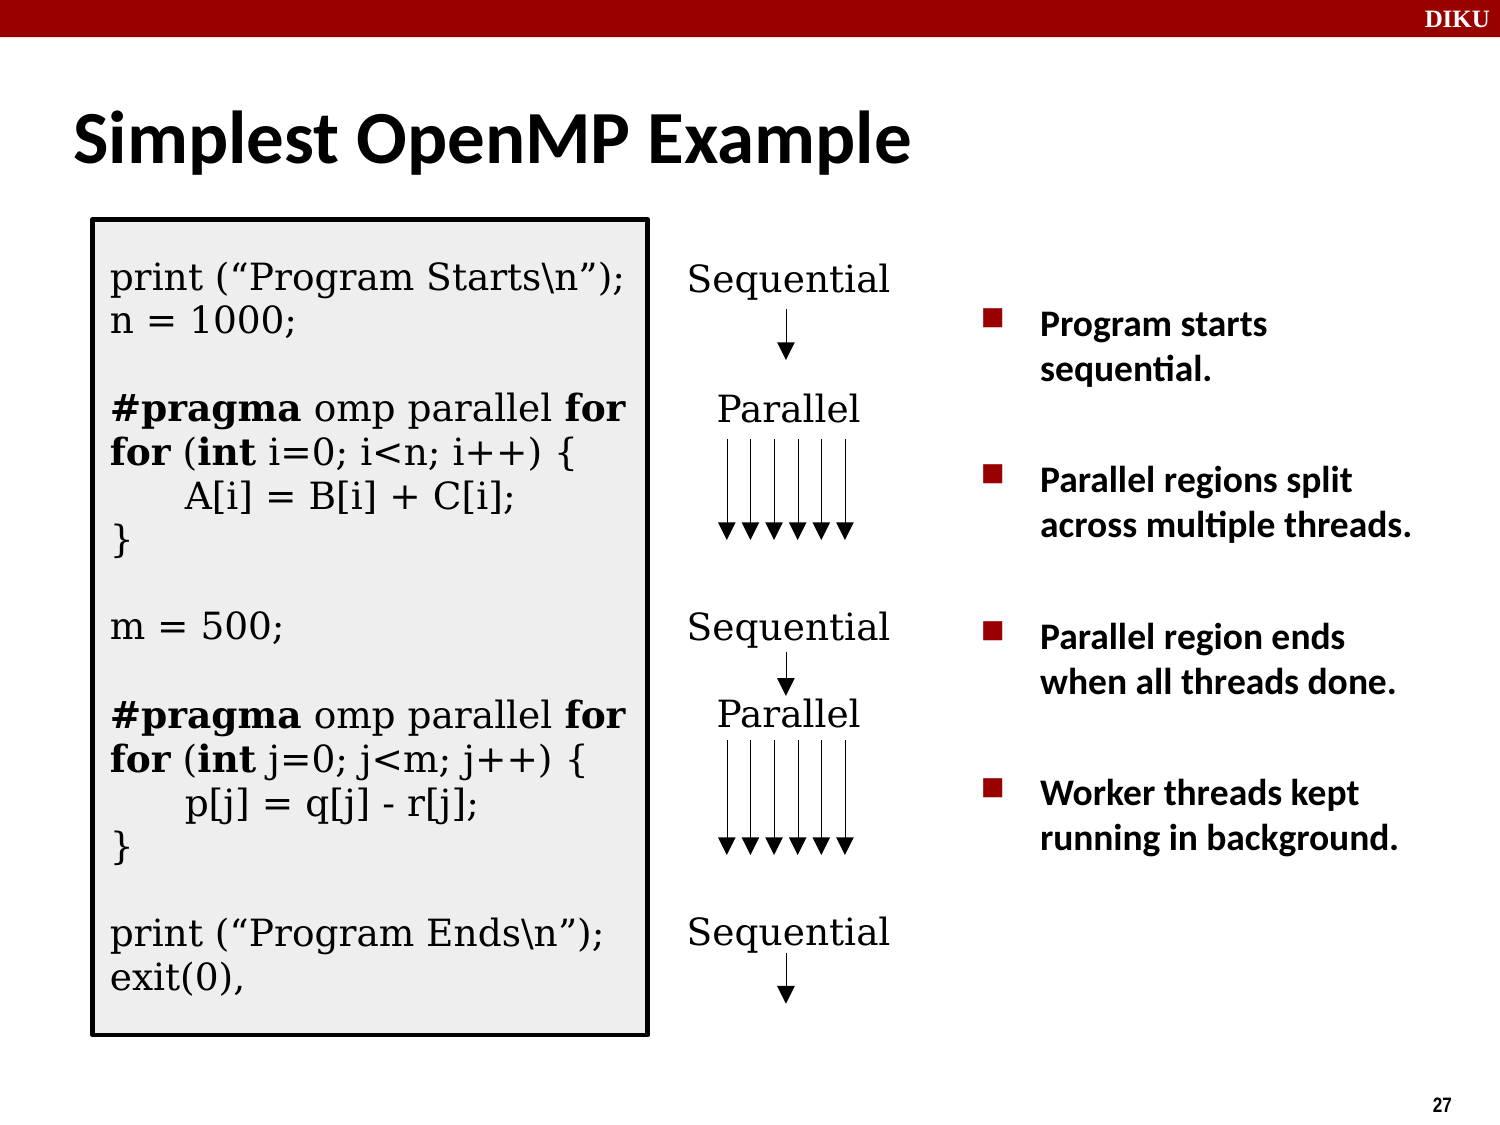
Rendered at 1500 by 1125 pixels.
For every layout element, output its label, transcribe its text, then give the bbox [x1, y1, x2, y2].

text_box Simplest OpenMP Example [58, 71, 1304, 197]
text_box print (“Program Starts\n”); n = 1000; #pragma omp parallel for for (int i=0; i<n; i++) { A[i] = B[i] + C[i]; } m = 500; #pragma omp parallel for for (int j=0; j<m; j++) { p[j] = q[j] - r[j]; } print (“Program Ends\n”); exit(0), [92, 219, 648, 1036]
text_box Sequential Parallel Sequential Parallel Sequential [653, 219, 924, 1036]
text_box Program starts sequential. Parallel regions split across multiple threads. Parallel region ends when all threads done. Worker threads kept running in background. [969, 235, 1435, 1051]
